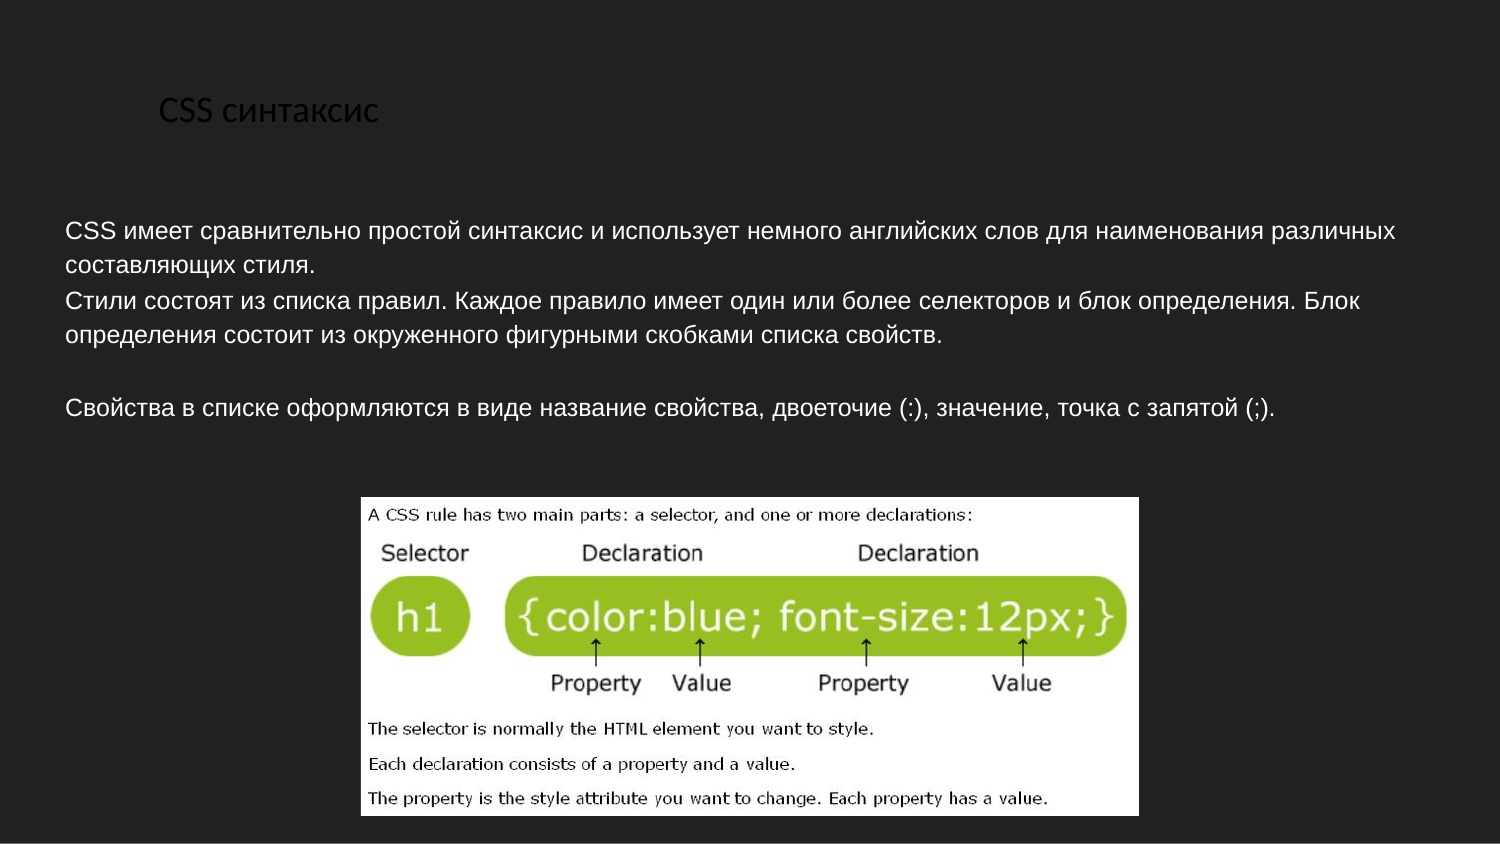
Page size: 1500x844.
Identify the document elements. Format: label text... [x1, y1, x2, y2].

text_box CSS имеет сравнительно простой синтаксис и использует немного английских слов для наименования различных составляющих стиля. Стили состоят из списка правил. Каждое правило имеет один или более селекторов и блок определения. Блок определения состоит из окруженного фигурными скобками списка свойств. Свойства в списке оформляются в виде название свойства, двоеточие (:), значение, точка с запятой (;). [63, 176, 1423, 422]
text_box [360, 497, 1139, 816]
title CSS синтаксис [63, 82, 473, 176]
